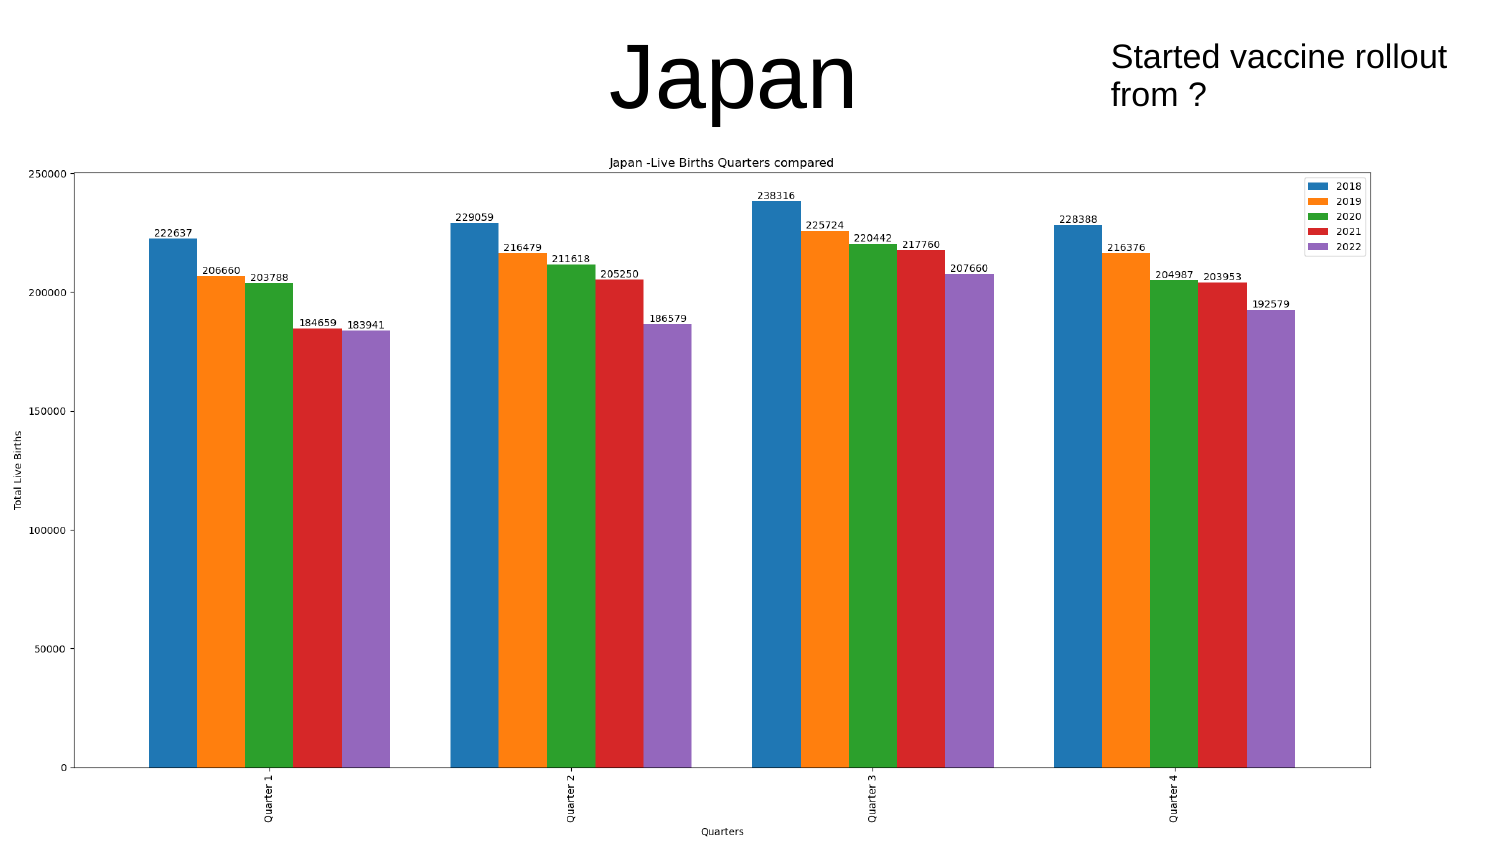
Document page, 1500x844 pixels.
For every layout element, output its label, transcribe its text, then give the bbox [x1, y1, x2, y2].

title Japan [59, 6, 1410, 147]
picture [3, 147, 1381, 844]
text_box Started vaccine rollout from ? [1096, 30, 1477, 159]
